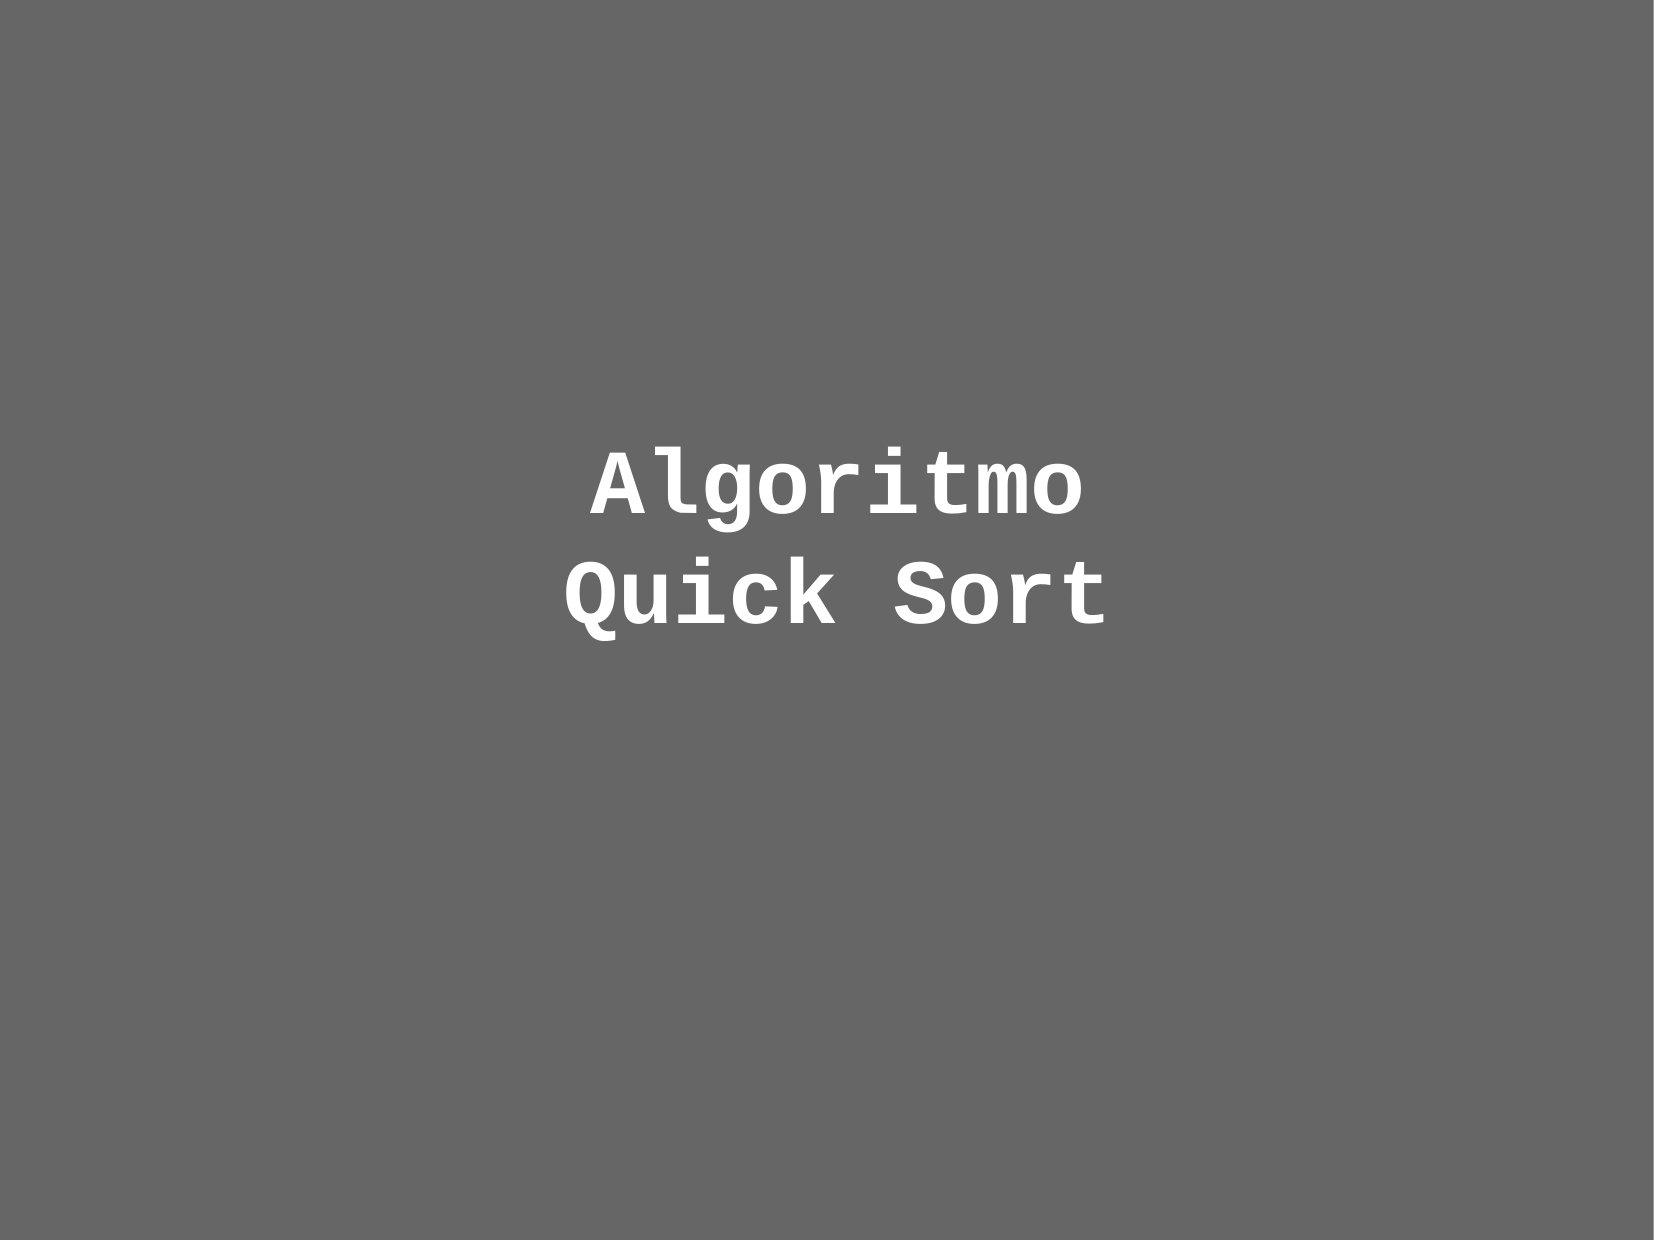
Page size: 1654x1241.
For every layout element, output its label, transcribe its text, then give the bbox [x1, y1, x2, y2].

text_box Algoritmo Quick Sort [94, 422, 1583, 643]
